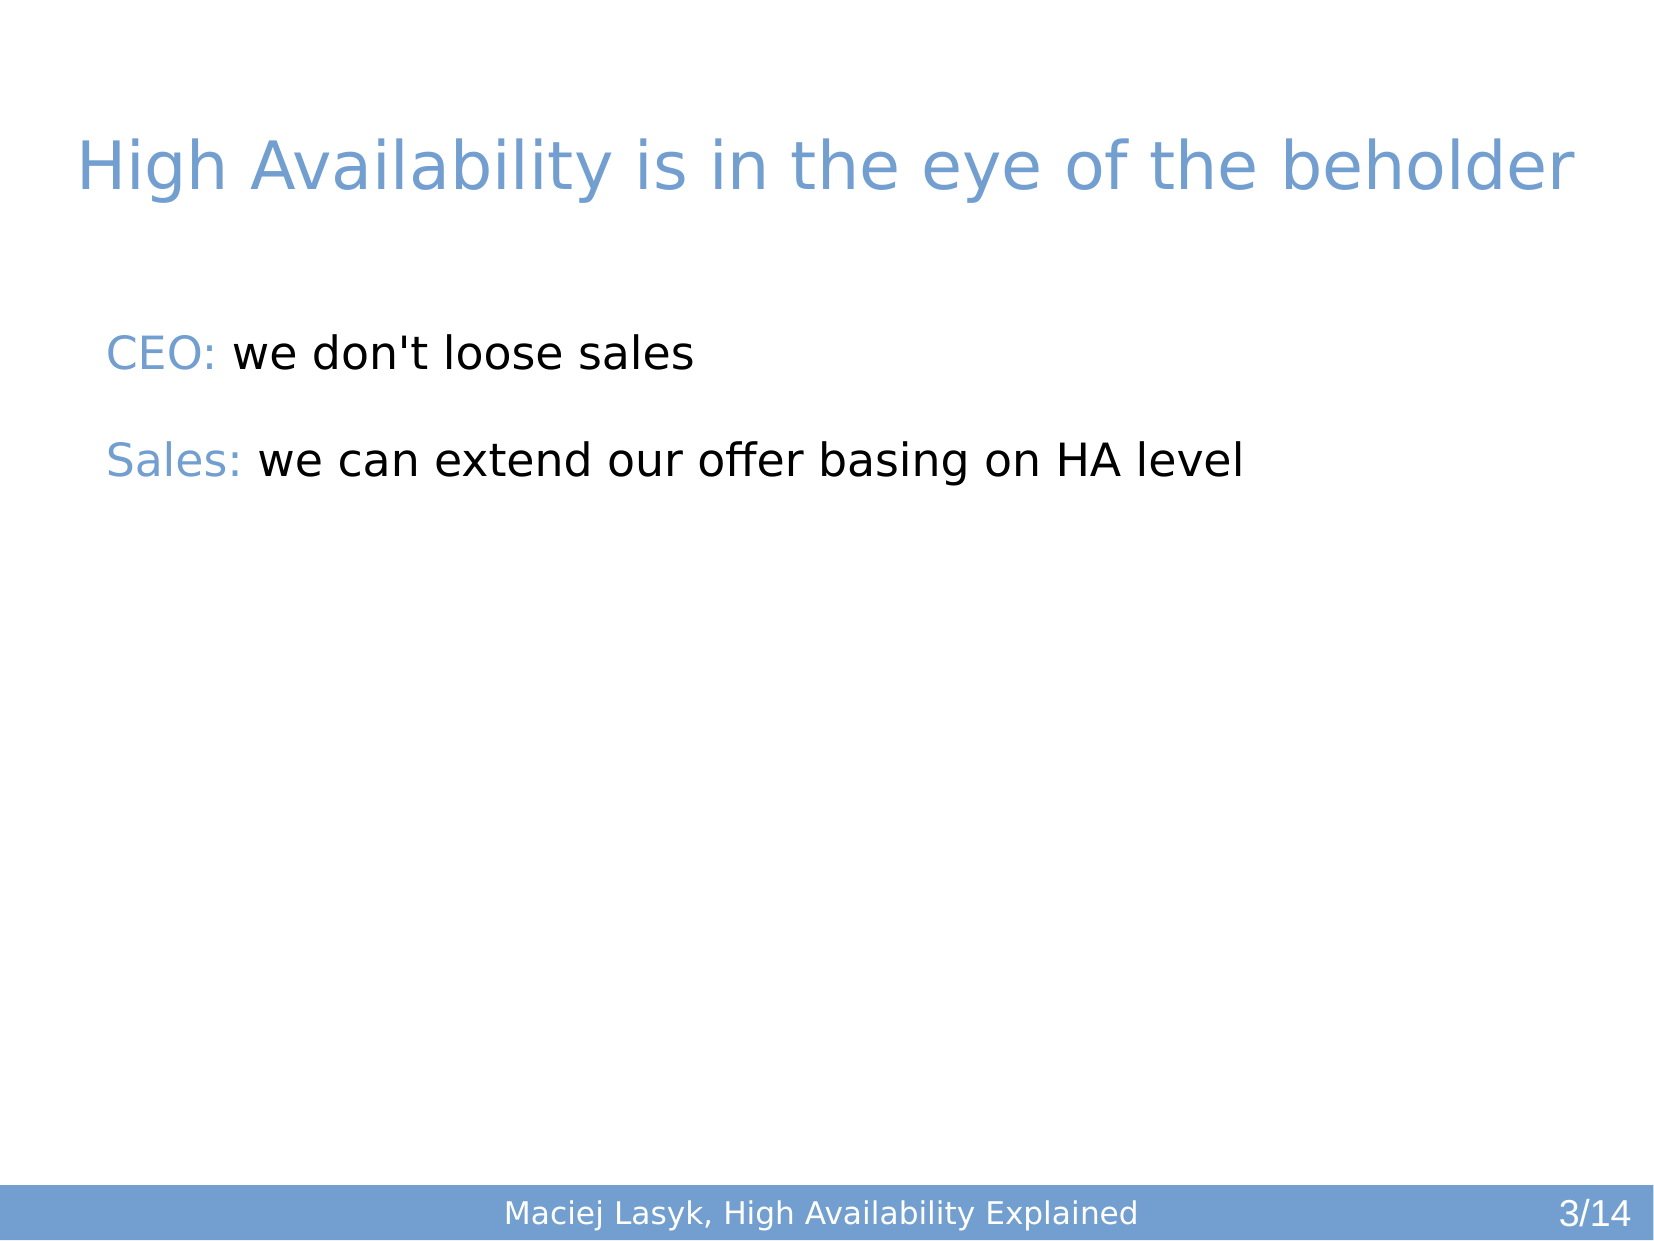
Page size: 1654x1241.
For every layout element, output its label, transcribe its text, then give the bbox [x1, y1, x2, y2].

text_box 3/14 [1533, 1185, 1647, 1241]
text_box [0, 1185, 1533, 1241]
text_box [1647, 1185, 1654, 1241]
text_box CEO: we don't loose sales Sales: we can extend our offer basing on HA level [91, 319, 1261, 495]
text_box Maciej Lasyk, High Availability Explained [489, 1188, 1165, 1240]
text_box High Availability is in the eye of the beholder [61, 120, 1593, 213]
